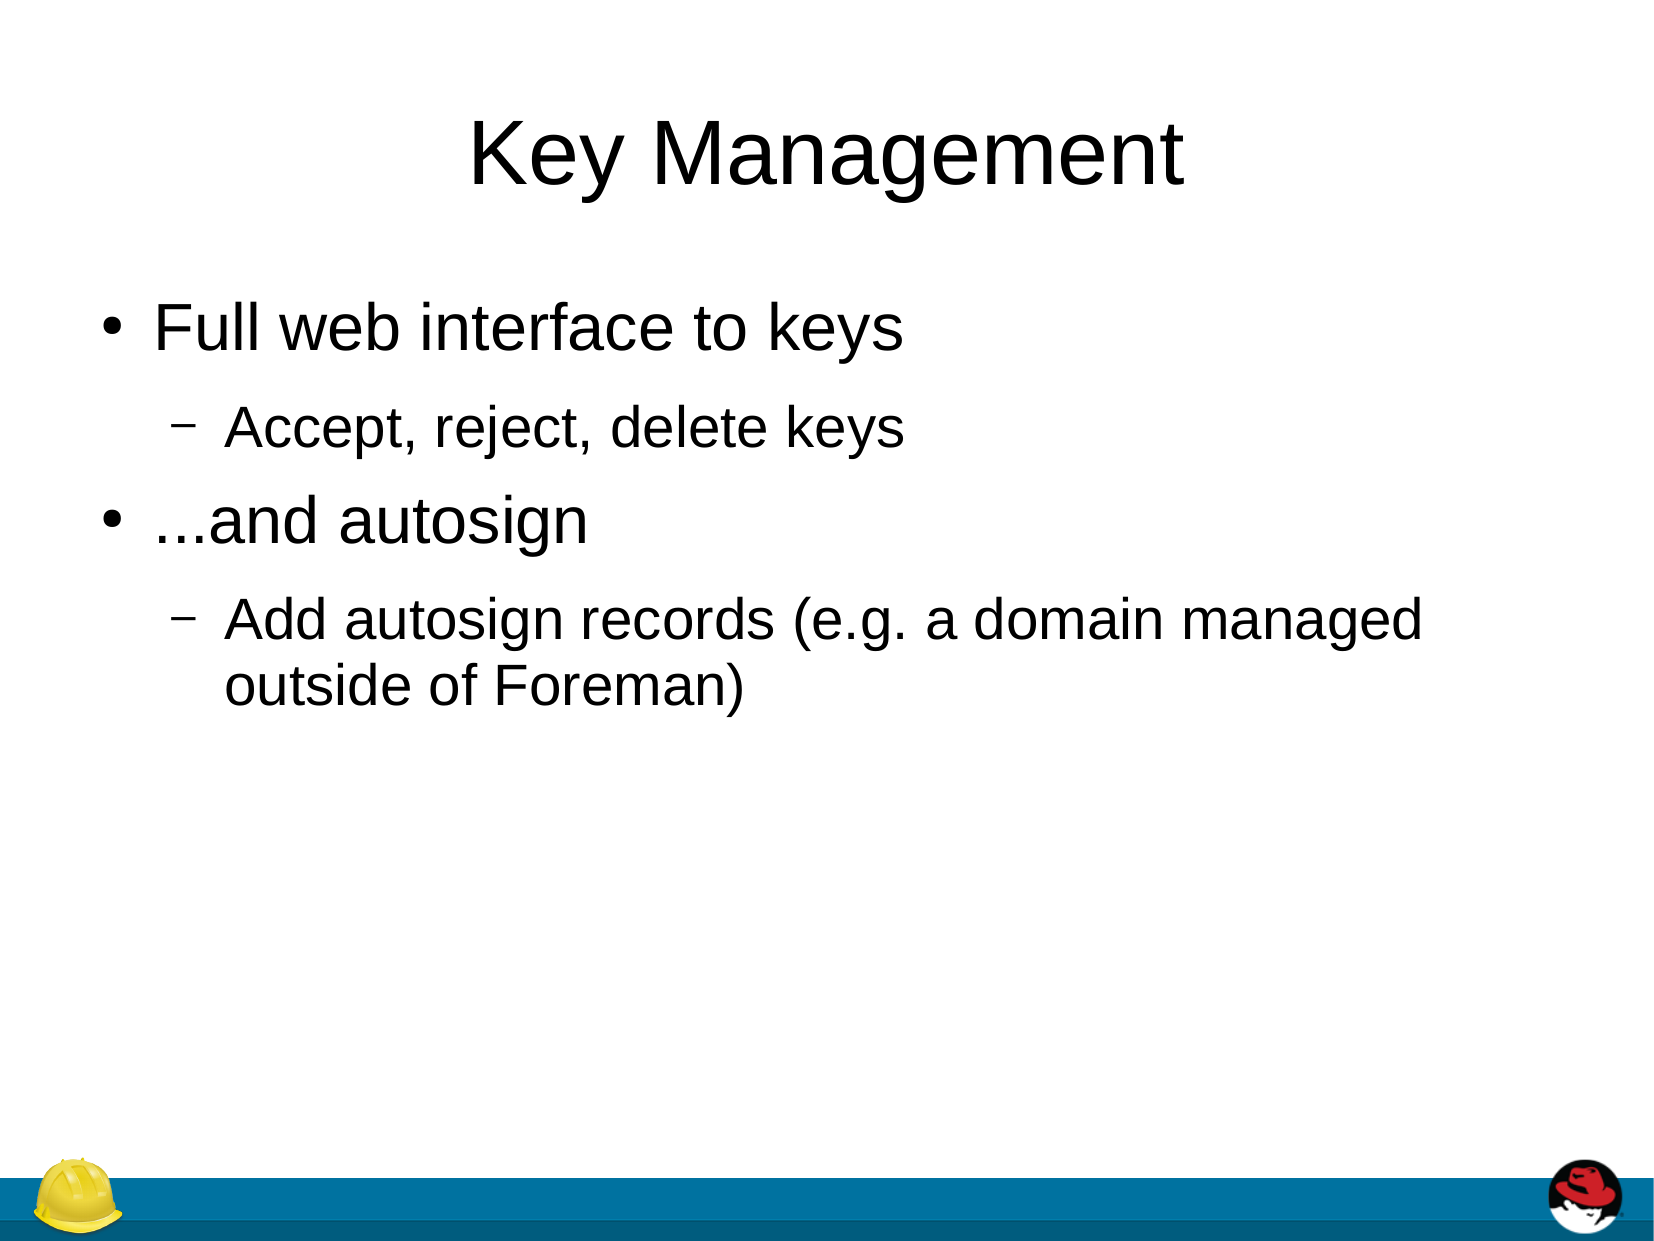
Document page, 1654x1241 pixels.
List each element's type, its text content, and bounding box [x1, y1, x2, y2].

title Key Management [82, 49, 1571, 257]
picture [23, 1145, 130, 1235]
list Full web interface to keys Accept, reject, delete keys ...and autosign Add autosign records (e.g. a domain managed outside of Foreman) [82, 290, 1571, 1010]
picture [1547, 1157, 1630, 1233]
